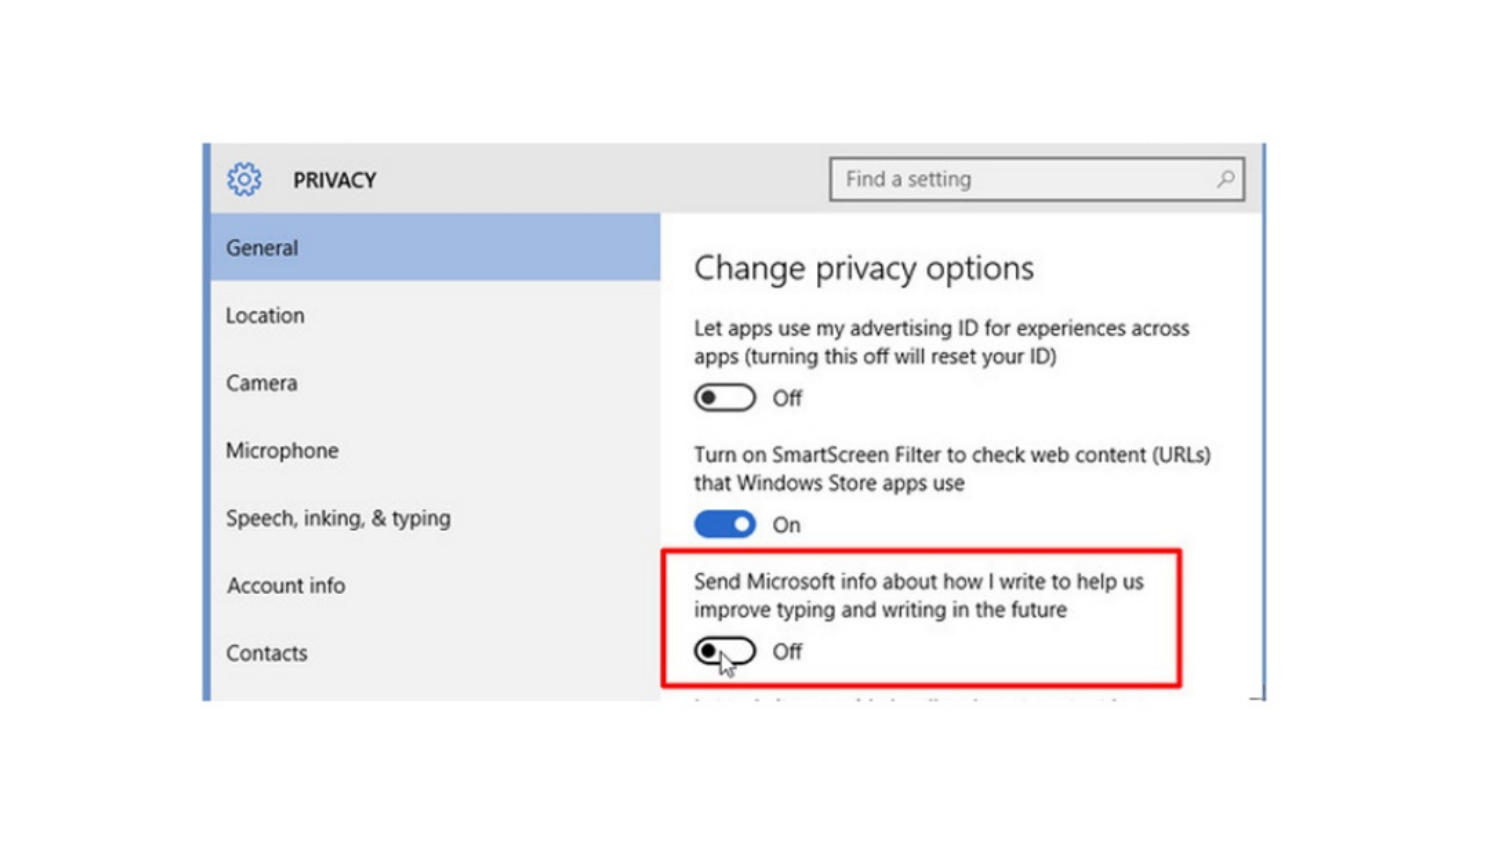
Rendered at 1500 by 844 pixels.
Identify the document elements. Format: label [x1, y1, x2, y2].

picture [24, 24, 1437, 819]
